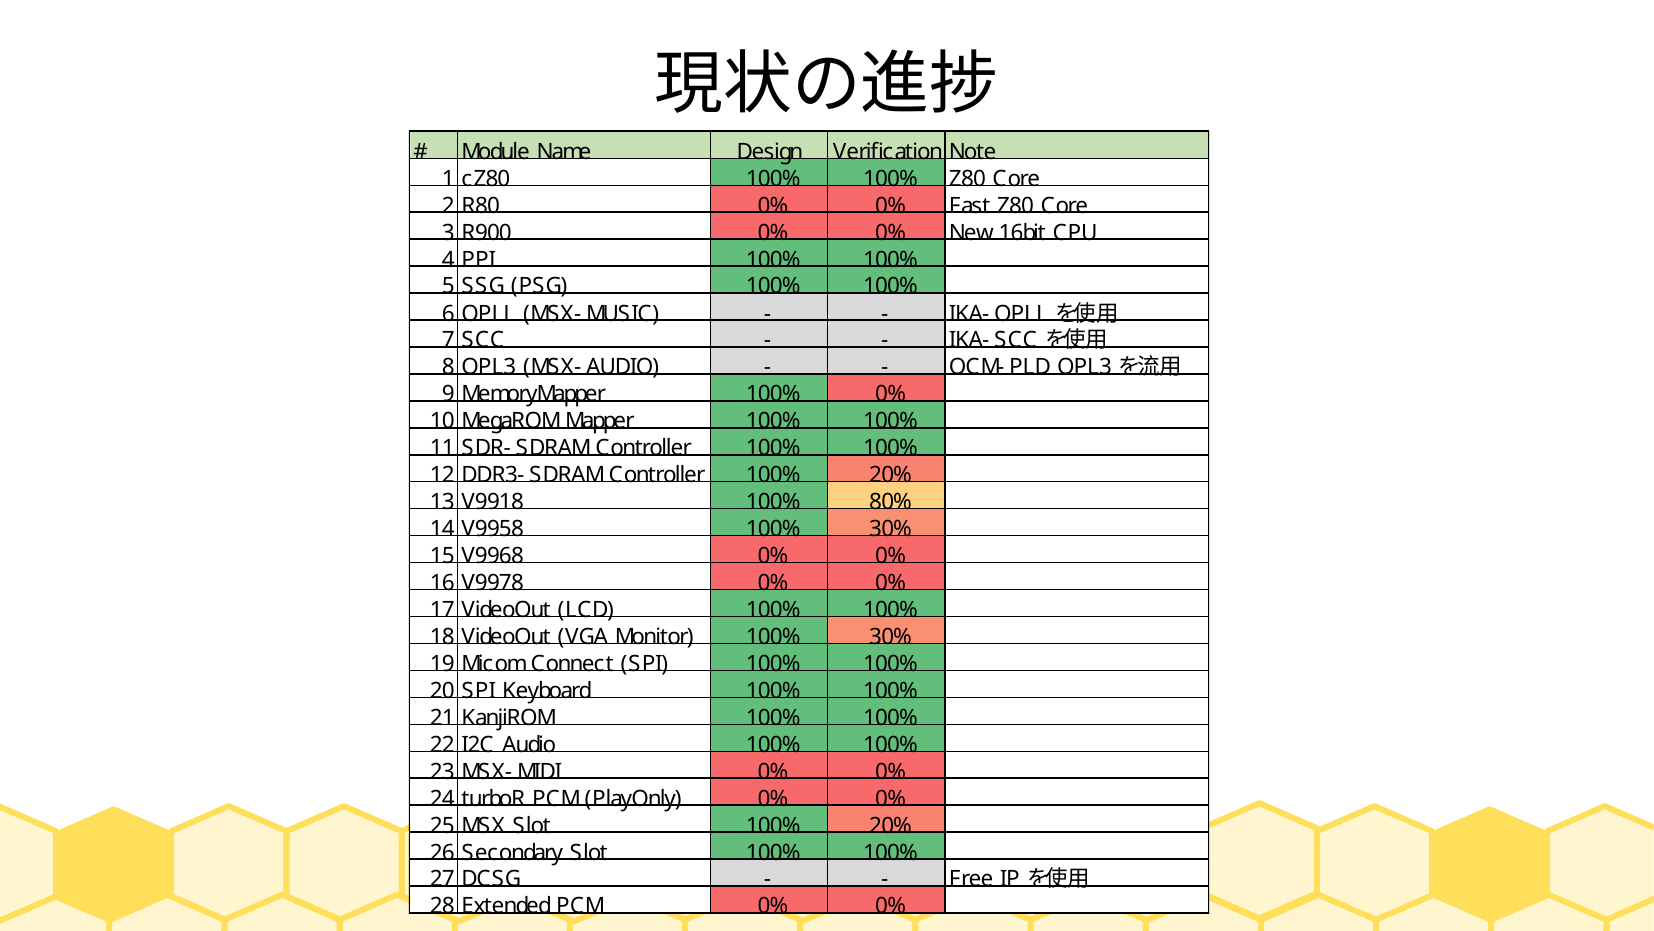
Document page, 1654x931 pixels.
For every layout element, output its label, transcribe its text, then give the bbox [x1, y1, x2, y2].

picture [408, 130, 1211, 916]
title 現状の進捗 [82, 0, 1571, 156]
